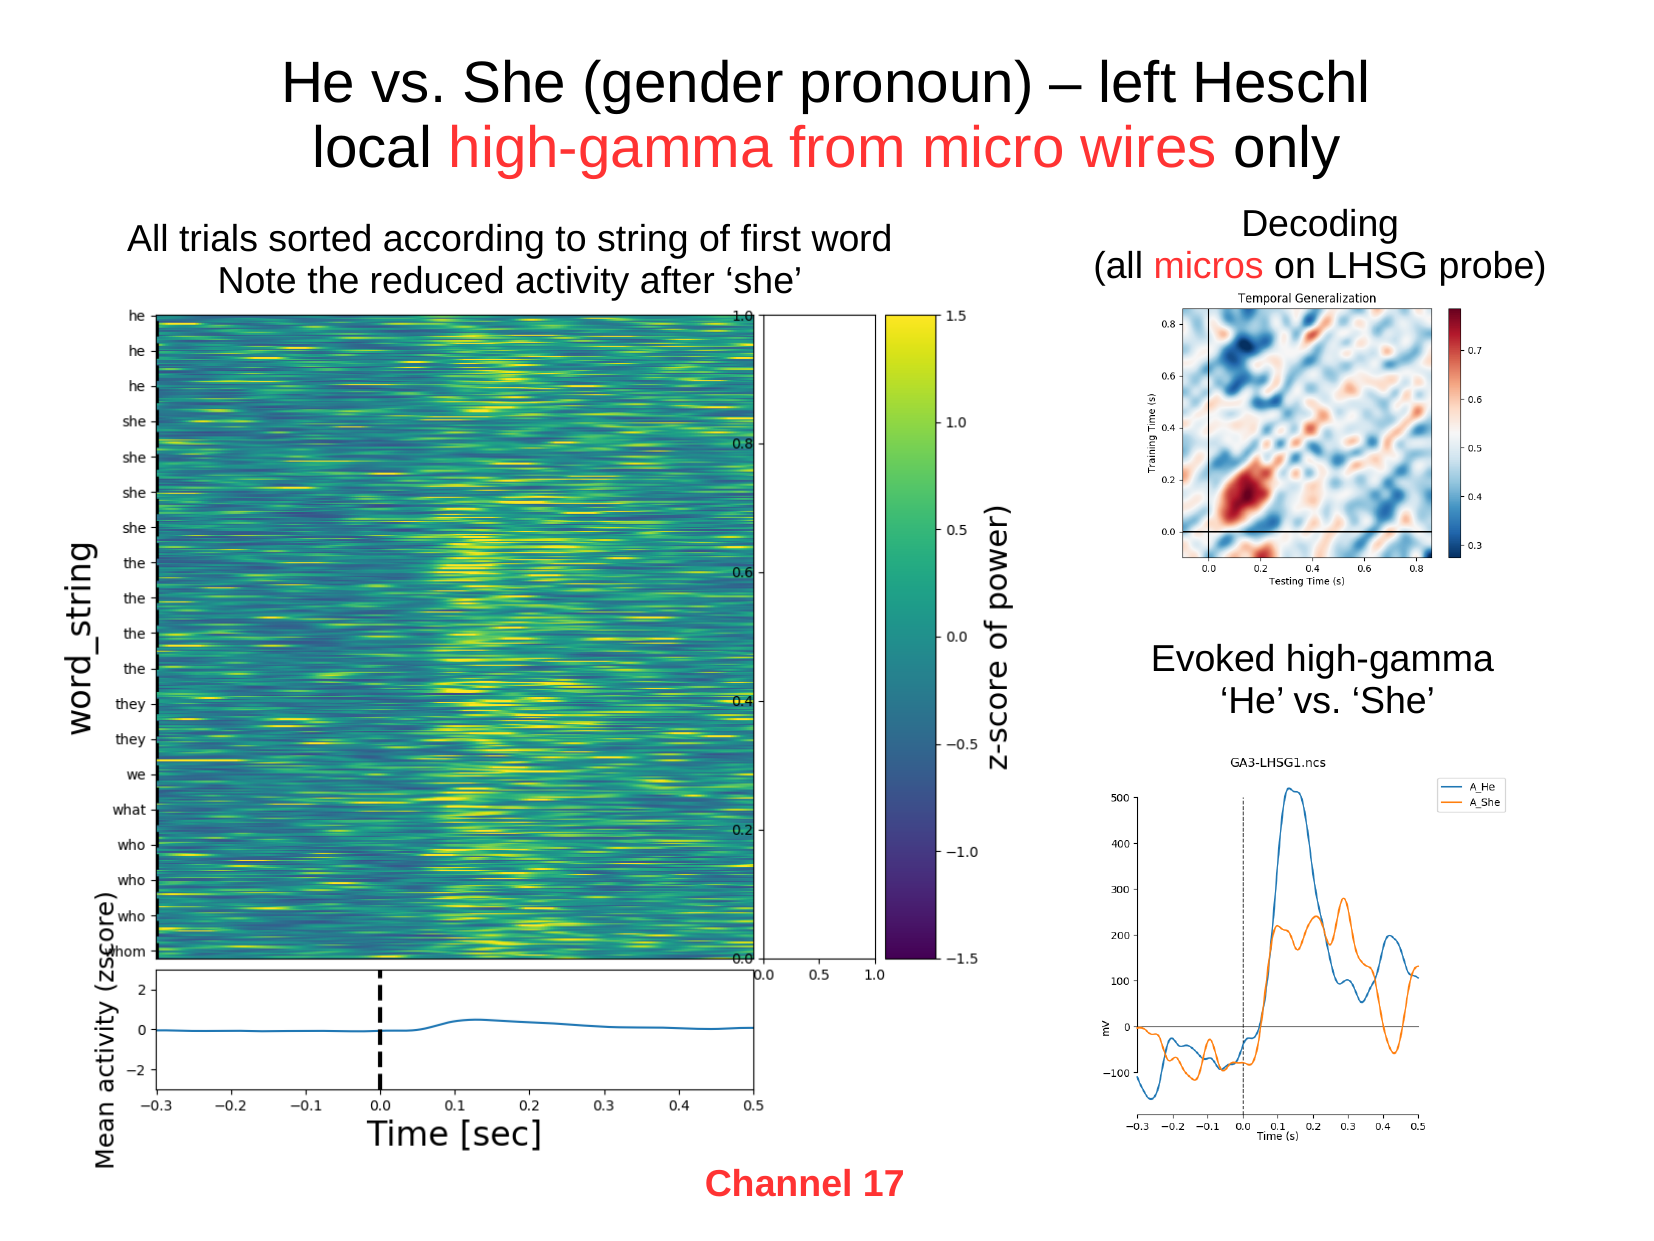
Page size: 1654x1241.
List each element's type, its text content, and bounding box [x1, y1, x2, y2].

picture [30, 194, 1036, 1201]
picture [1063, 719, 1654, 1163]
text_box Decoding (all micros on LHSG probe) [1035, 195, 1606, 336]
text_box Channel 17 [690, 1155, 946, 1212]
text_box All trials sorted according to string of first word Note the reduced activity after ‘she’ [75, 210, 946, 309]
text_box Evoked high-gamma ‘He’ vs. ‘She’ [1080, 630, 1576, 729]
picture [1110, 336, 1541, 593]
title He vs. She (gender pronoun) – left Heschl local high-gamma from micro wires only [82, 49, 1571, 181]
